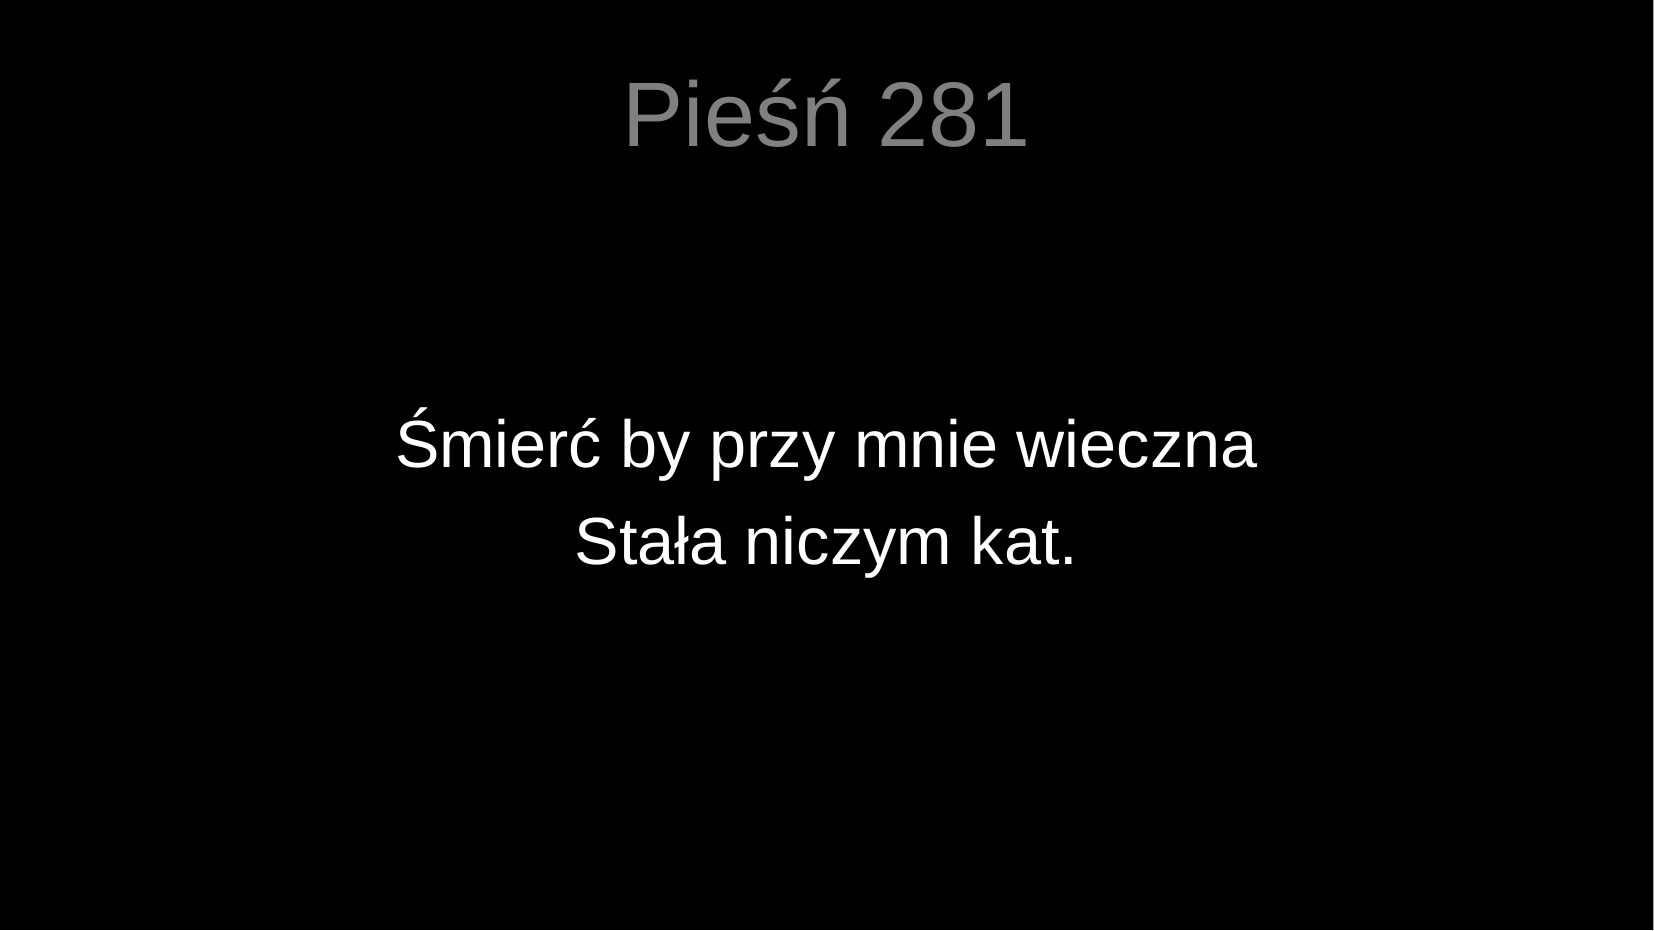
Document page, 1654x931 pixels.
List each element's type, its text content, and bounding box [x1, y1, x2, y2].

subtitle Śmierć by przy mnie wieczna Stała niczym kat. [82, 217, 1571, 757]
title Pieśń 281 [82, 37, 1571, 193]
